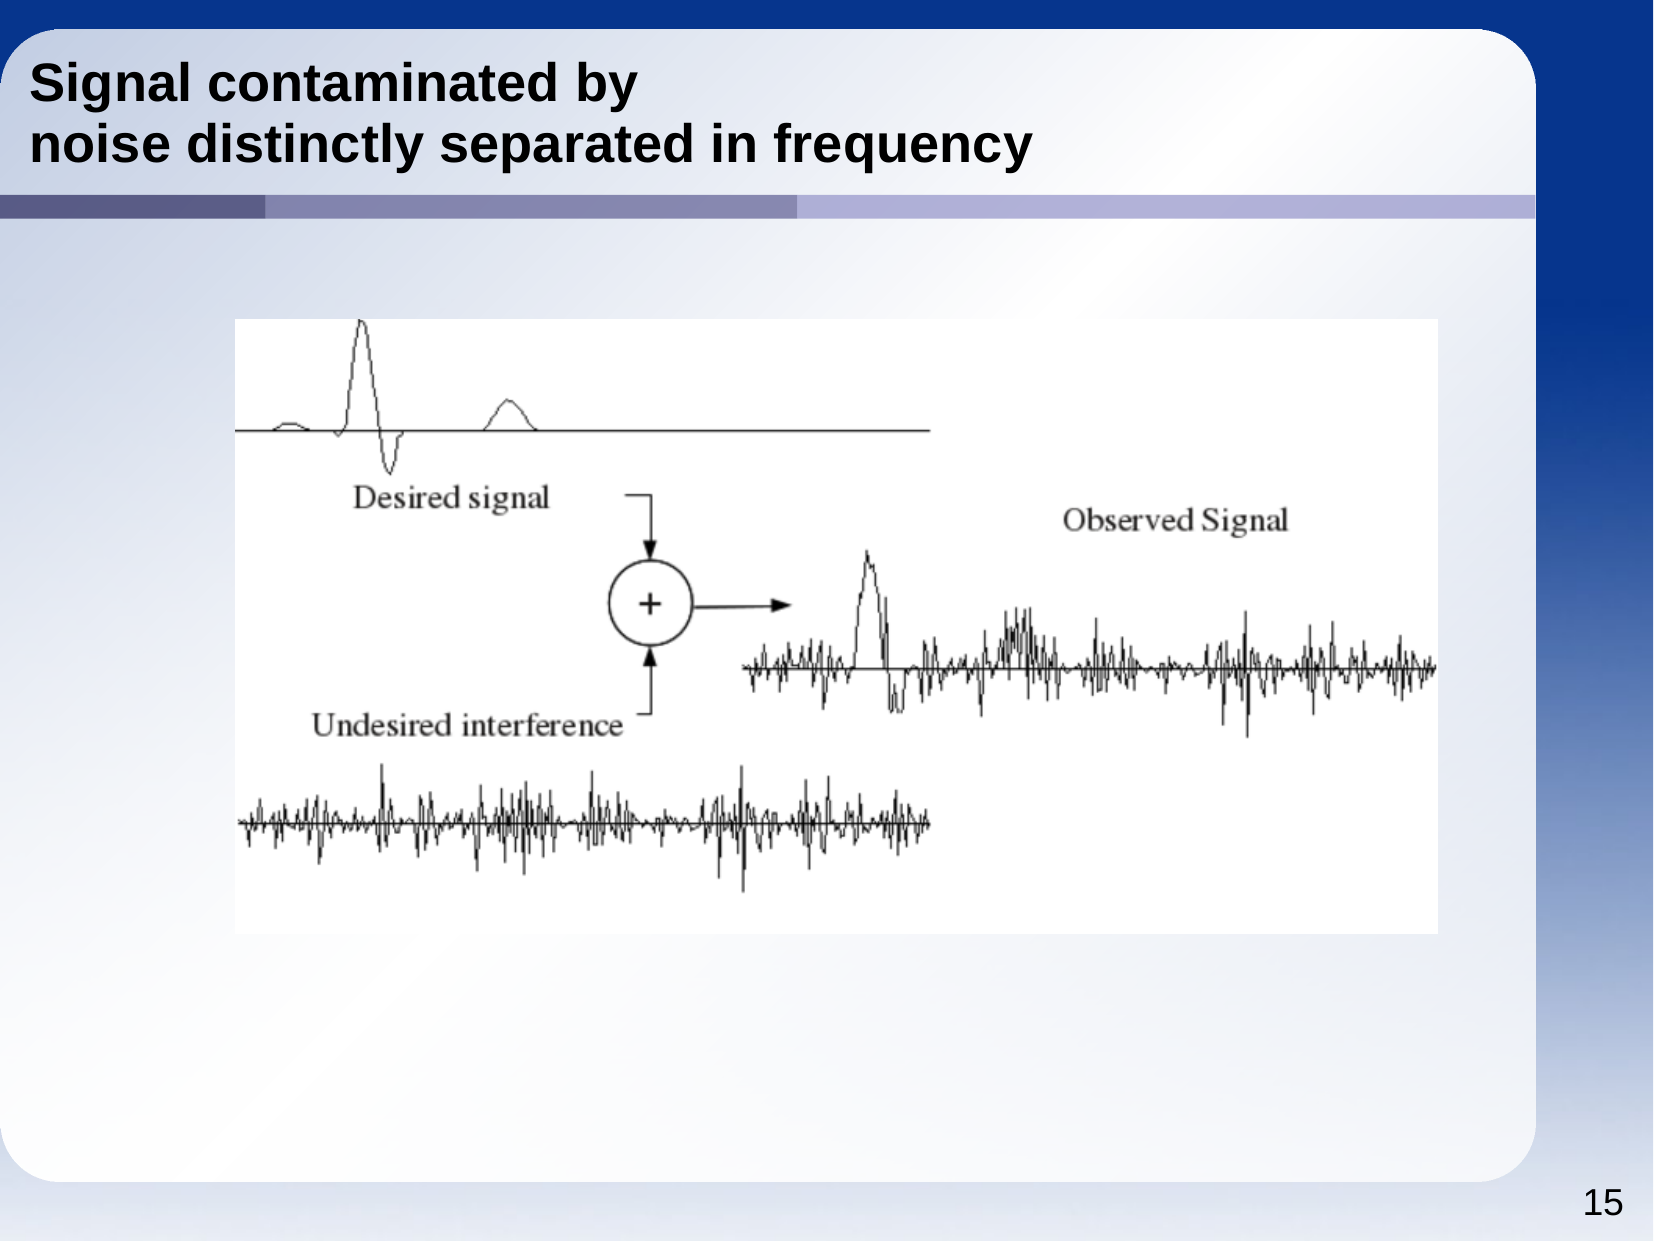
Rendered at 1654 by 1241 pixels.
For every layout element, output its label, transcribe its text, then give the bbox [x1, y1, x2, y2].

picture [0, 0, 1654, 1241]
title Signal contaminated by noise distinctly separated in frequency [29, 49, 1506, 178]
picture [235, 319, 1438, 934]
